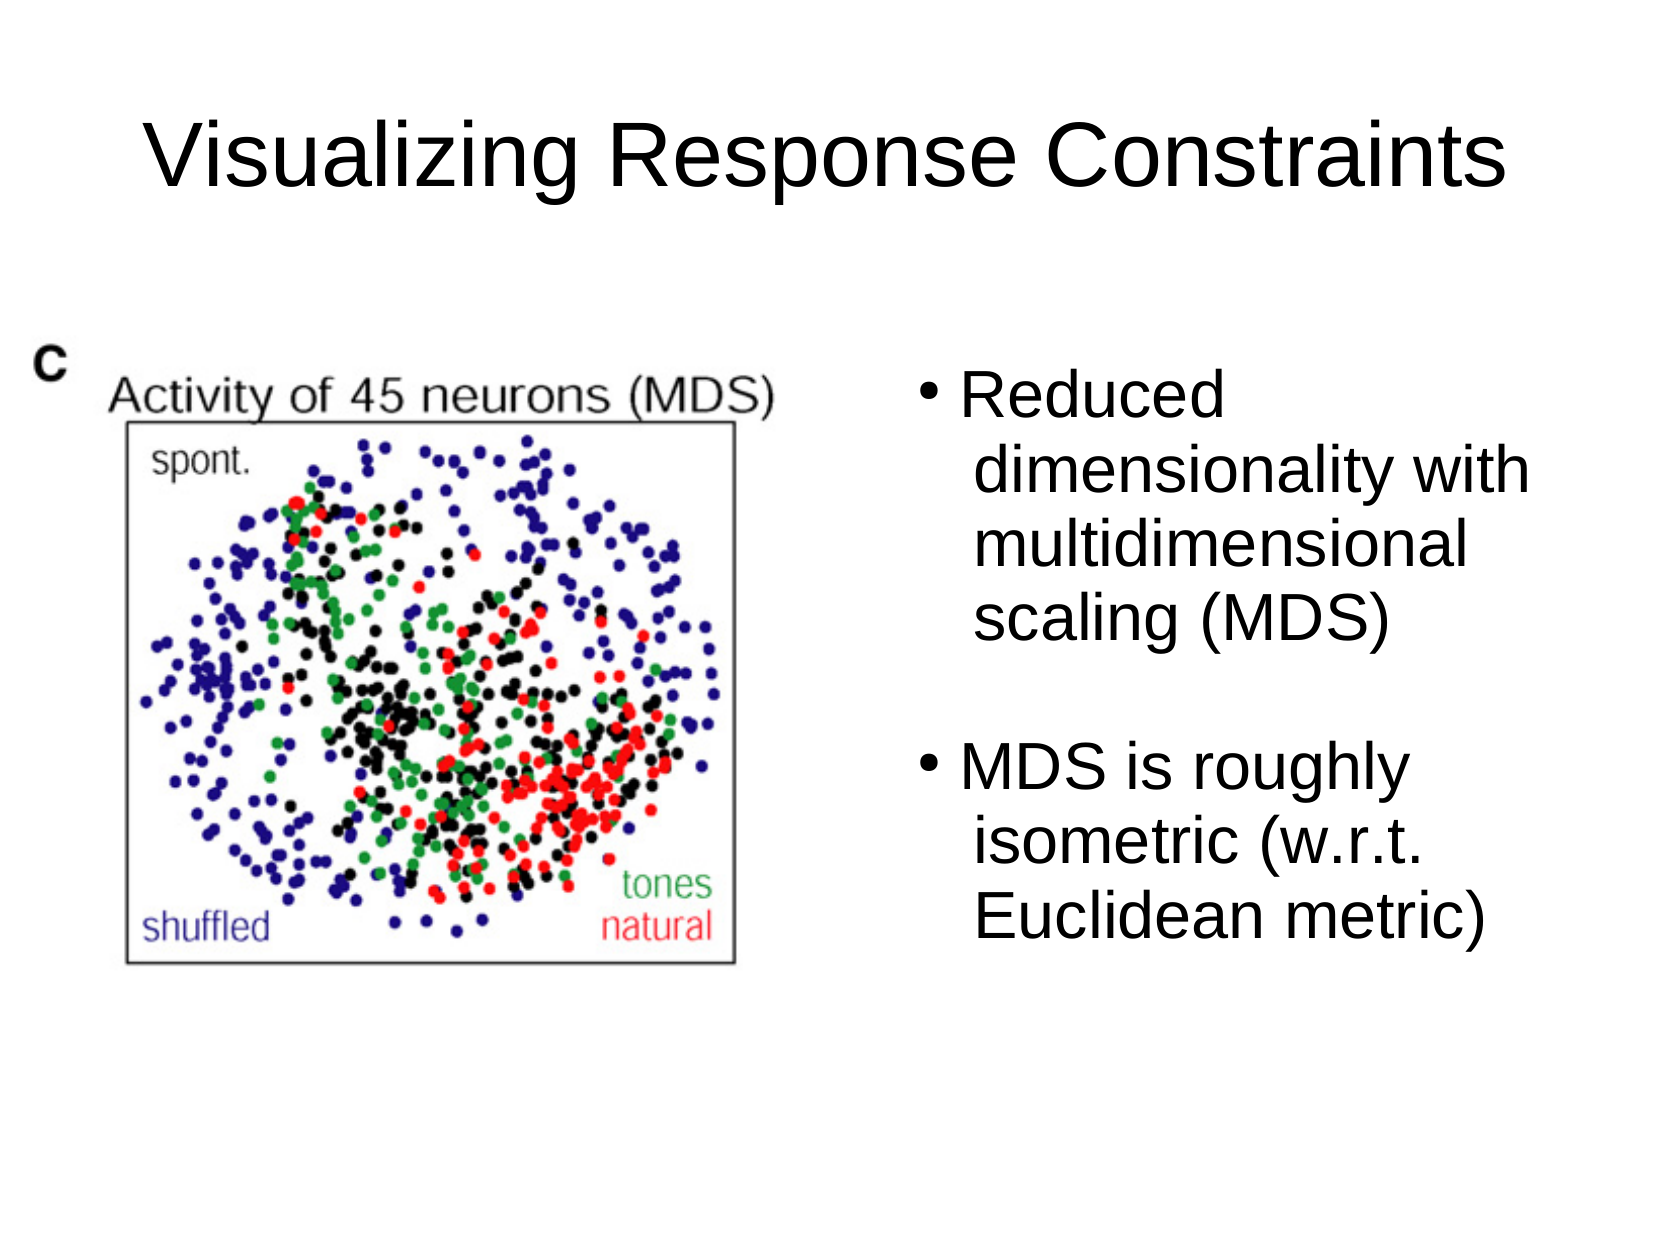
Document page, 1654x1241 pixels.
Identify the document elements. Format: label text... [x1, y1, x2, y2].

picture [30, 328, 781, 1007]
title Visualizing Response Constraints [82, 49, 1571, 257]
text_box Reduced dimensionality with multidimensional scaling (MDS) MDS is roughly isometric (w.r.t. Euclidean metric) [917, 296, 1588, 1016]
